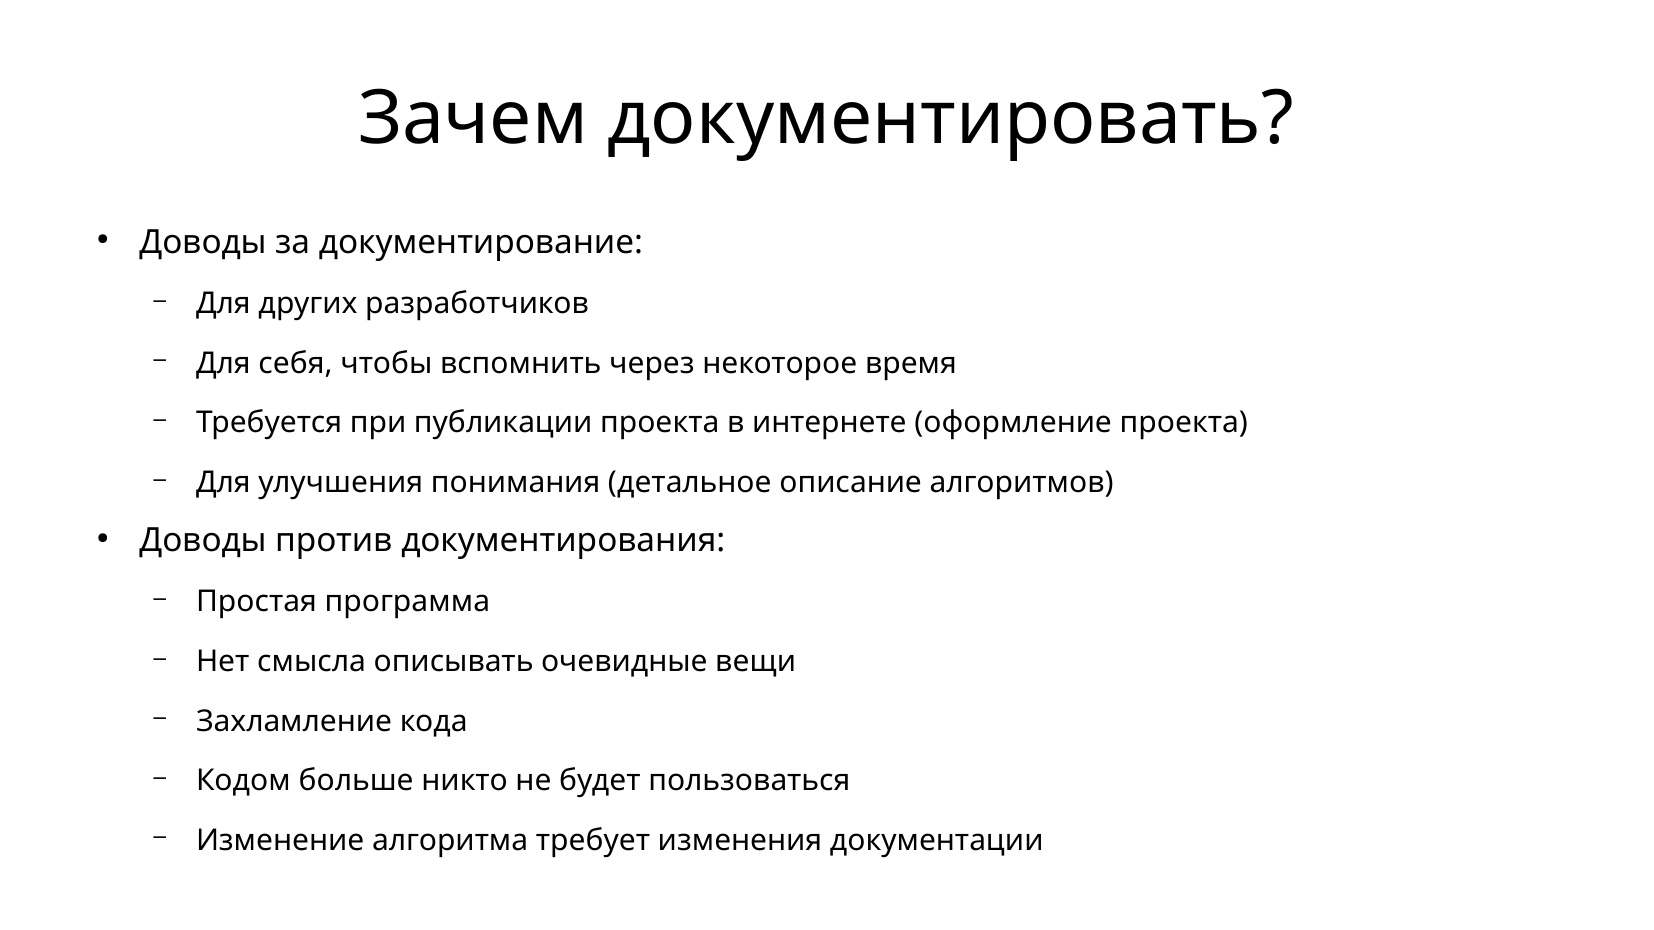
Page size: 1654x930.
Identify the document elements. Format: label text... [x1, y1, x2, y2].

title Зачем документировать? [82, 37, 1571, 193]
list Доводы за документирование: Для других разработчиков Для себя, чтобы вспомнить через некоторое время Требуется при публикации проекта в интернете (оформление проекта) Для улучшения понимания (детальное описание алгоритмов) Доводы против документирования: Простая программа Нет смысла описывать очевидные вещи Захламление кода Кодом больше никто не будет пользоваться Изменение алгоритма требует изменения документации [82, 217, 1571, 863]
